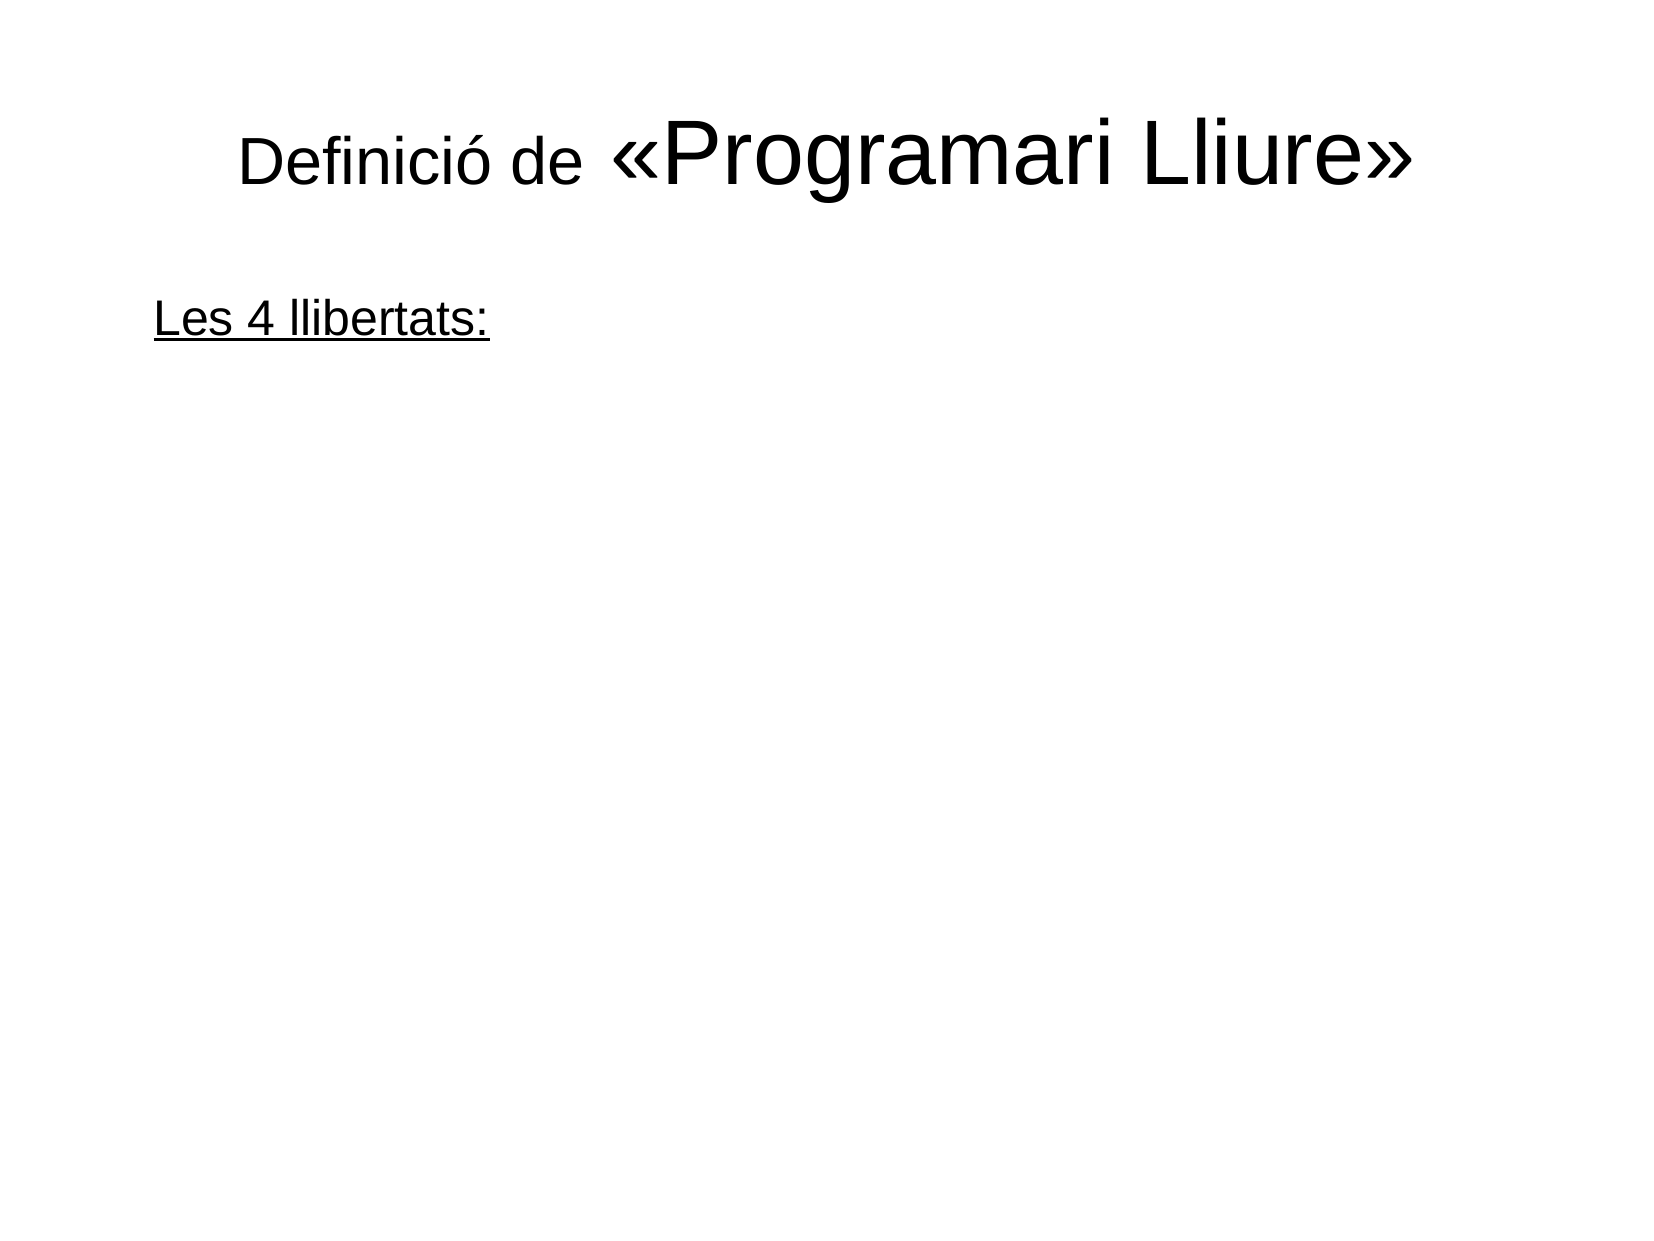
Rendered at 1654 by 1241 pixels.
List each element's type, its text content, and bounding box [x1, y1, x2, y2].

title Definició de «Programari Lliure» [82, 49, 1571, 257]
list Les 4 llibertats: [82, 290, 1554, 1123]
